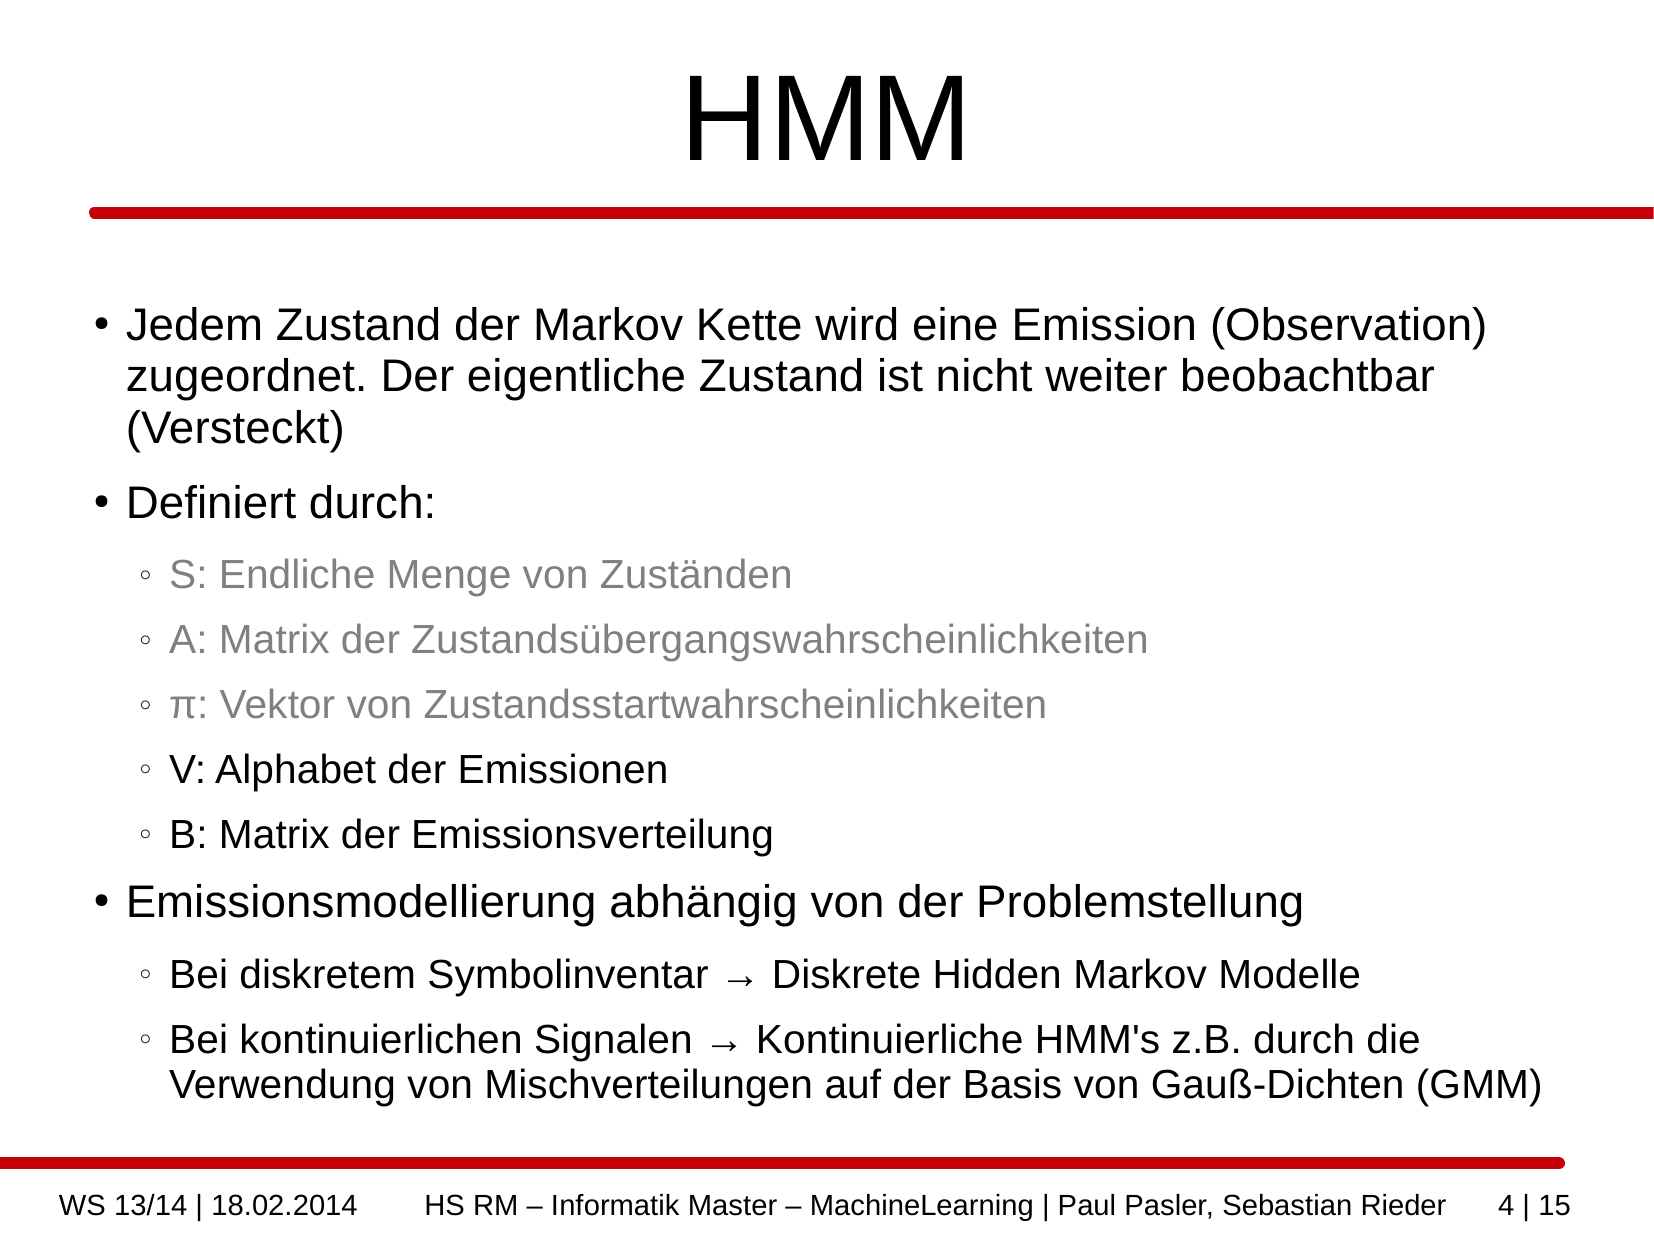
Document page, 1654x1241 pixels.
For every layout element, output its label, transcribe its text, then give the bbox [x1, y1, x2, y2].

title HMM [82, 47, 1571, 189]
list Jedem Zustand der Markov Kette wird eine Emission (Observation) zugeordnet. Der eigentliche Zustand ist nicht weiter beobachtbar (Versteckt) Definiert durch: S: Endliche Menge von Zuständen A: Matrix der Zustandsübergangswahrscheinlichkeiten π: Vektor von Zustandsstartwahrscheinlichkeiten V: Alphabet der Emissionen B: Matrix der Emissionsverteilung Emissionsmodellierung abhängig von der Problemstellung Bei diskretem Symbolinventar → Diskrete Hidden Markov Modelle Bei kontinuierlichen Signalen → Kontinuierliche HMM's z.B. durch die Verwendung von Mischverteilungen auf der Basis von Gauß-Dichten (GMM) [82, 299, 1571, 1111]
